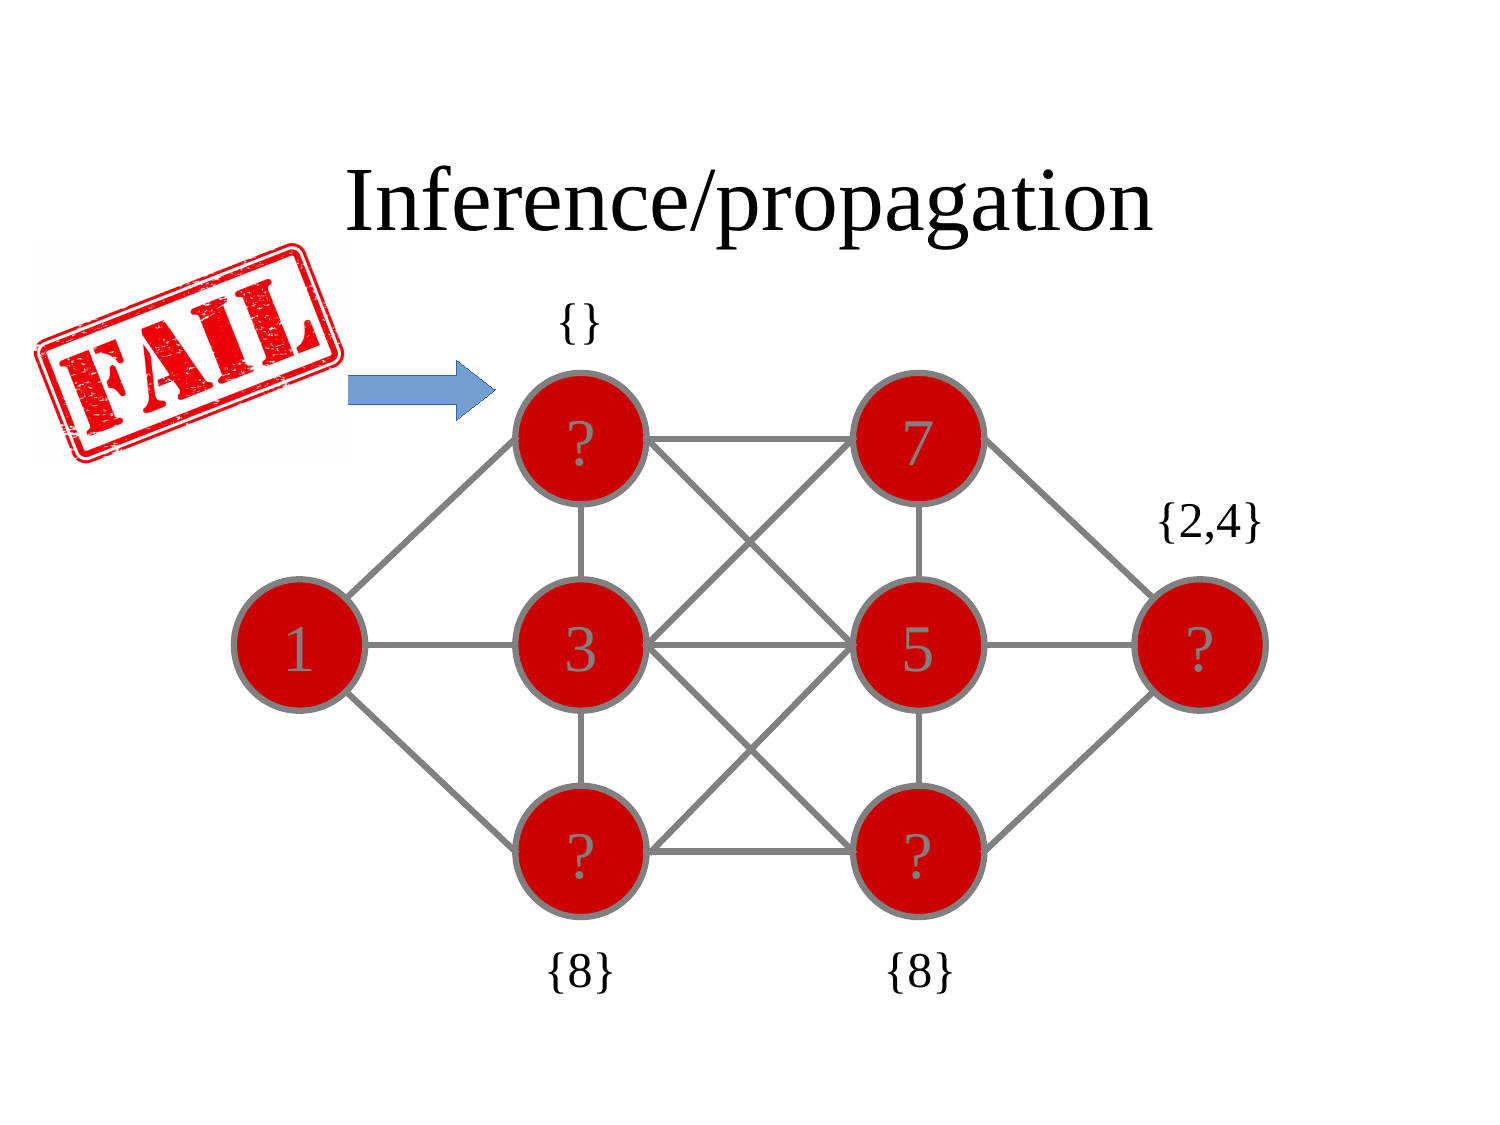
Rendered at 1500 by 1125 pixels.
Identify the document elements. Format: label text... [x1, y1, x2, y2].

text_box {8} [529, 929, 868, 1006]
text_box 5 [853, 579, 985, 711]
text_box 3 [515, 579, 647, 711]
title Inference/propagation [112, 99, 1388, 288]
text_box ? [515, 785, 647, 918]
text_box [348, 360, 496, 421]
text_box {8} [868, 929, 1244, 1006]
text_box 1 [233, 579, 366, 711]
text_box ? [1134, 579, 1266, 711]
text_box ? [515, 372, 647, 505]
text_box {2,4} [1140, 479, 1500, 556]
text_box 7 [853, 372, 985, 505]
picture [30, 239, 348, 465]
text_box ? [853, 785, 985, 918]
text_box {} [540, 280, 916, 356]
